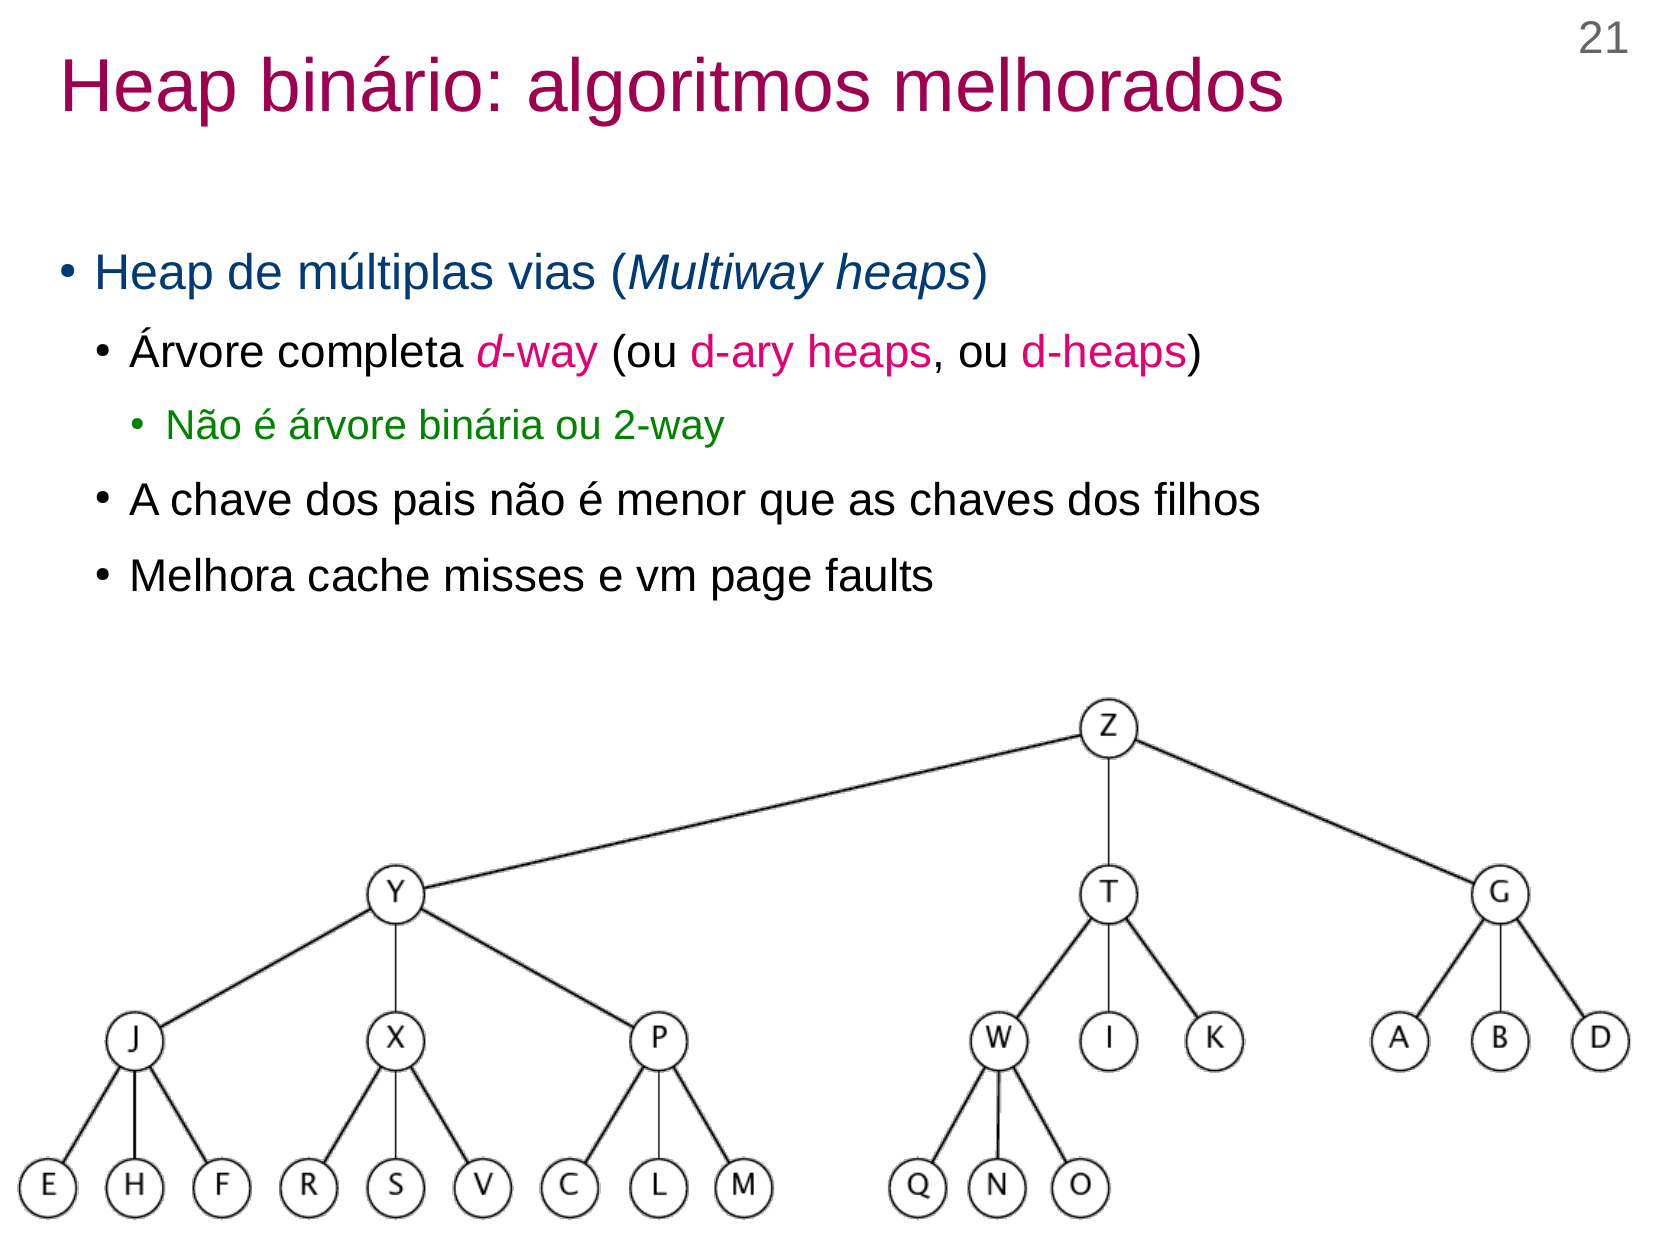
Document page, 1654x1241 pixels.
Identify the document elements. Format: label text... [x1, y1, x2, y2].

picture [9, 686, 1639, 1226]
list Heap de múltiplas vias (Multiway heaps) Árvore completa d-way (ou d-ary heaps, ou d-heaps) Não é árvore binária ou 2-way A chave dos pais não é menor que as chaves dos filhos Melhora cache misses e vm page faults [59, 236, 1595, 686]
title Heap binário: algoritmos melhorados [59, 29, 1595, 148]
